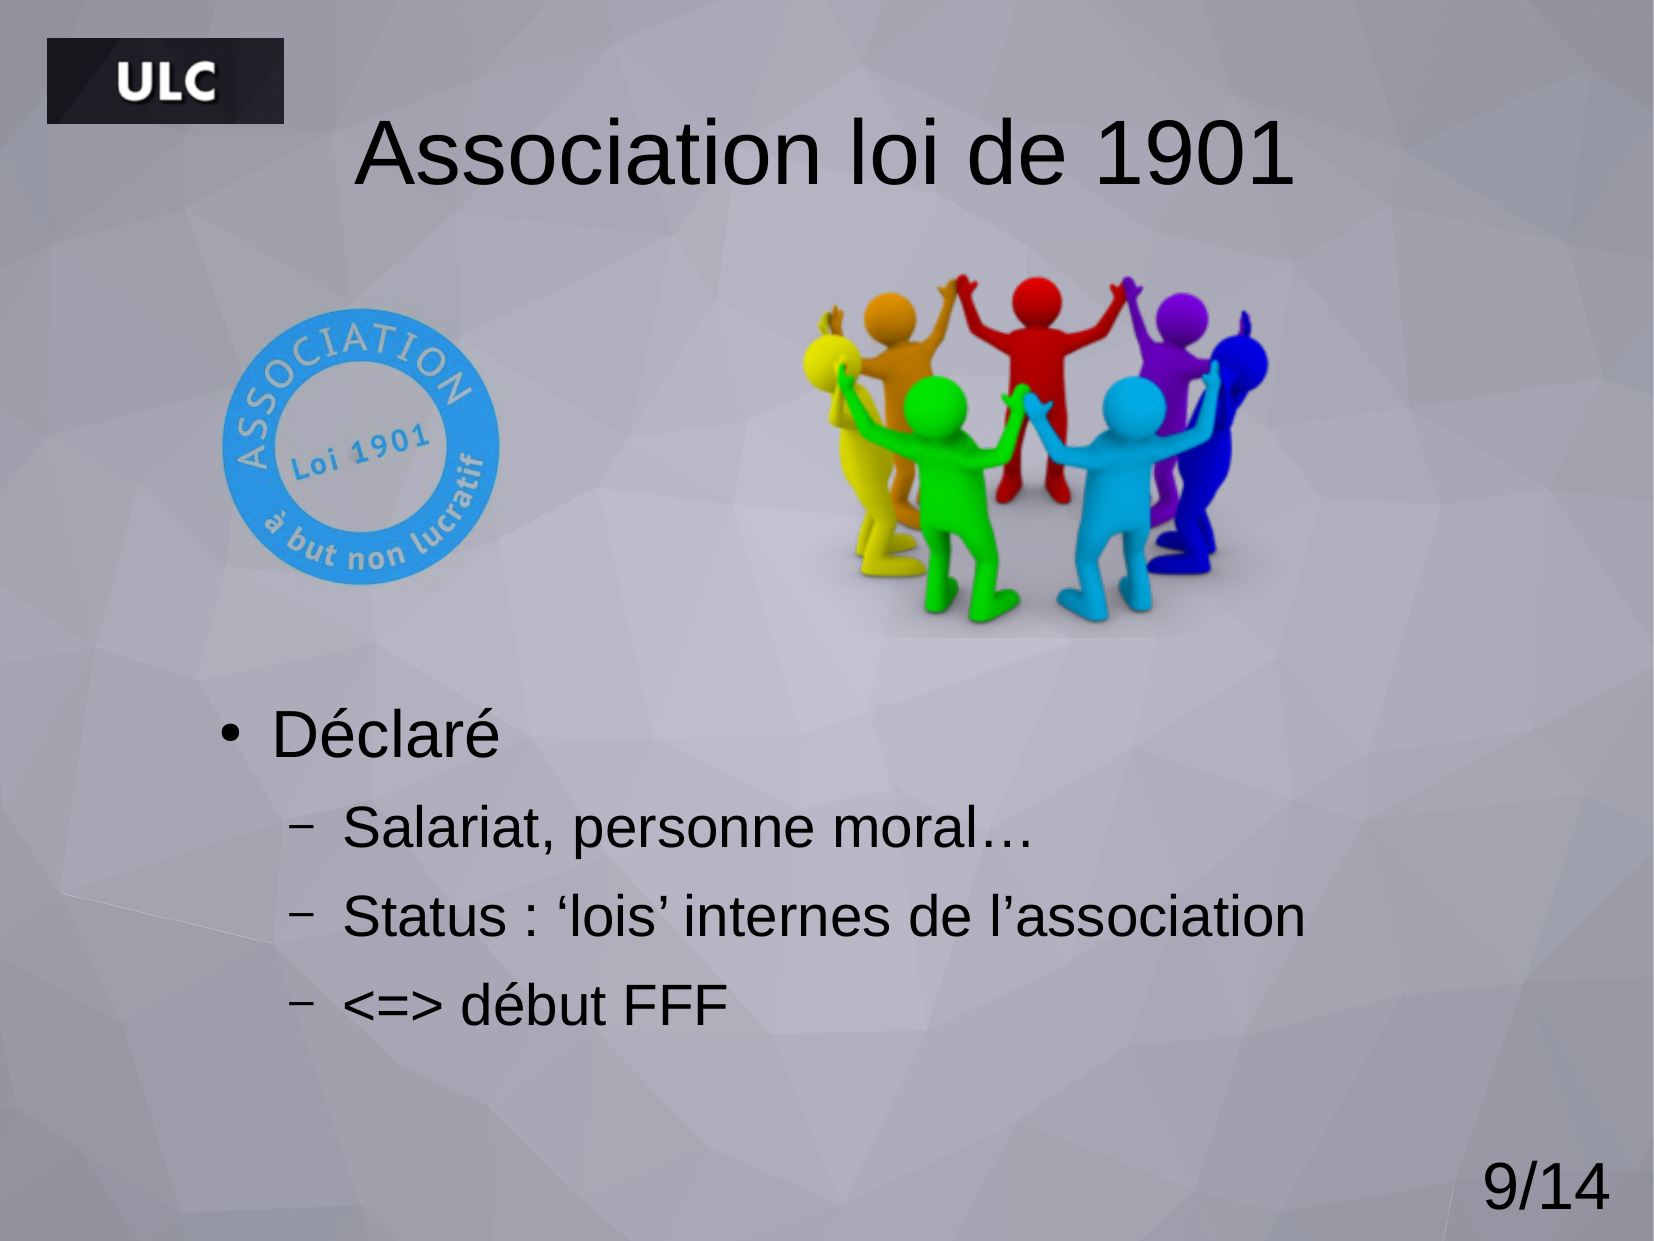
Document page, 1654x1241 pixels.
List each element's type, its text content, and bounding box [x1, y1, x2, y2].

title Association loi de 1901 [82, 49, 1571, 257]
list 9/14 [1411, 1045, 1654, 1217]
picture [0, 0, 1654, 1241]
list Déclaré Salariat, personne moral… Status : ‘lois’ internes de l’association <=> début FFF [200, 696, 1477, 1099]
